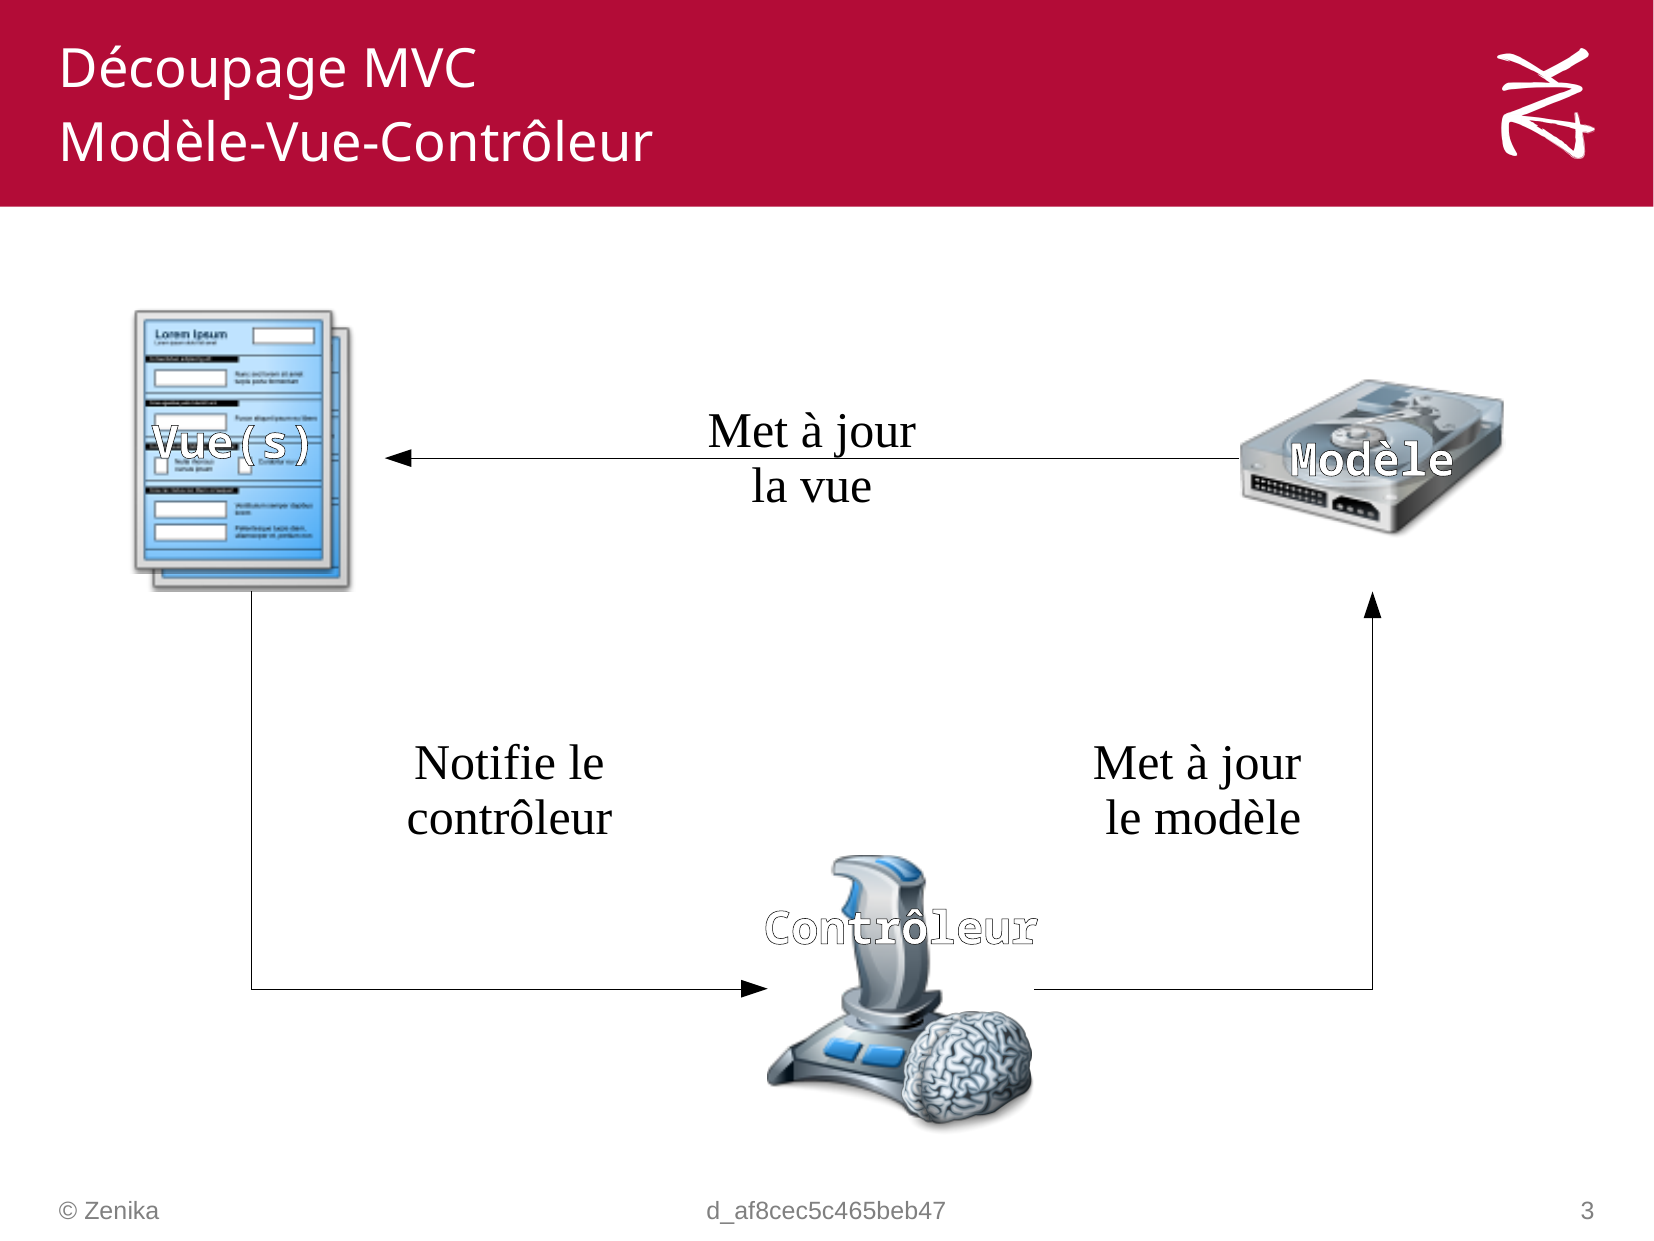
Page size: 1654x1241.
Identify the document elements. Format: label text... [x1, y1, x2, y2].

picture [767, 855, 1035, 1136]
title Découpage MVC Modèle-Vue-Contrôleur [59, 29, 1595, 178]
picture [1239, 324, 1506, 592]
picture [100, 307, 385, 592]
